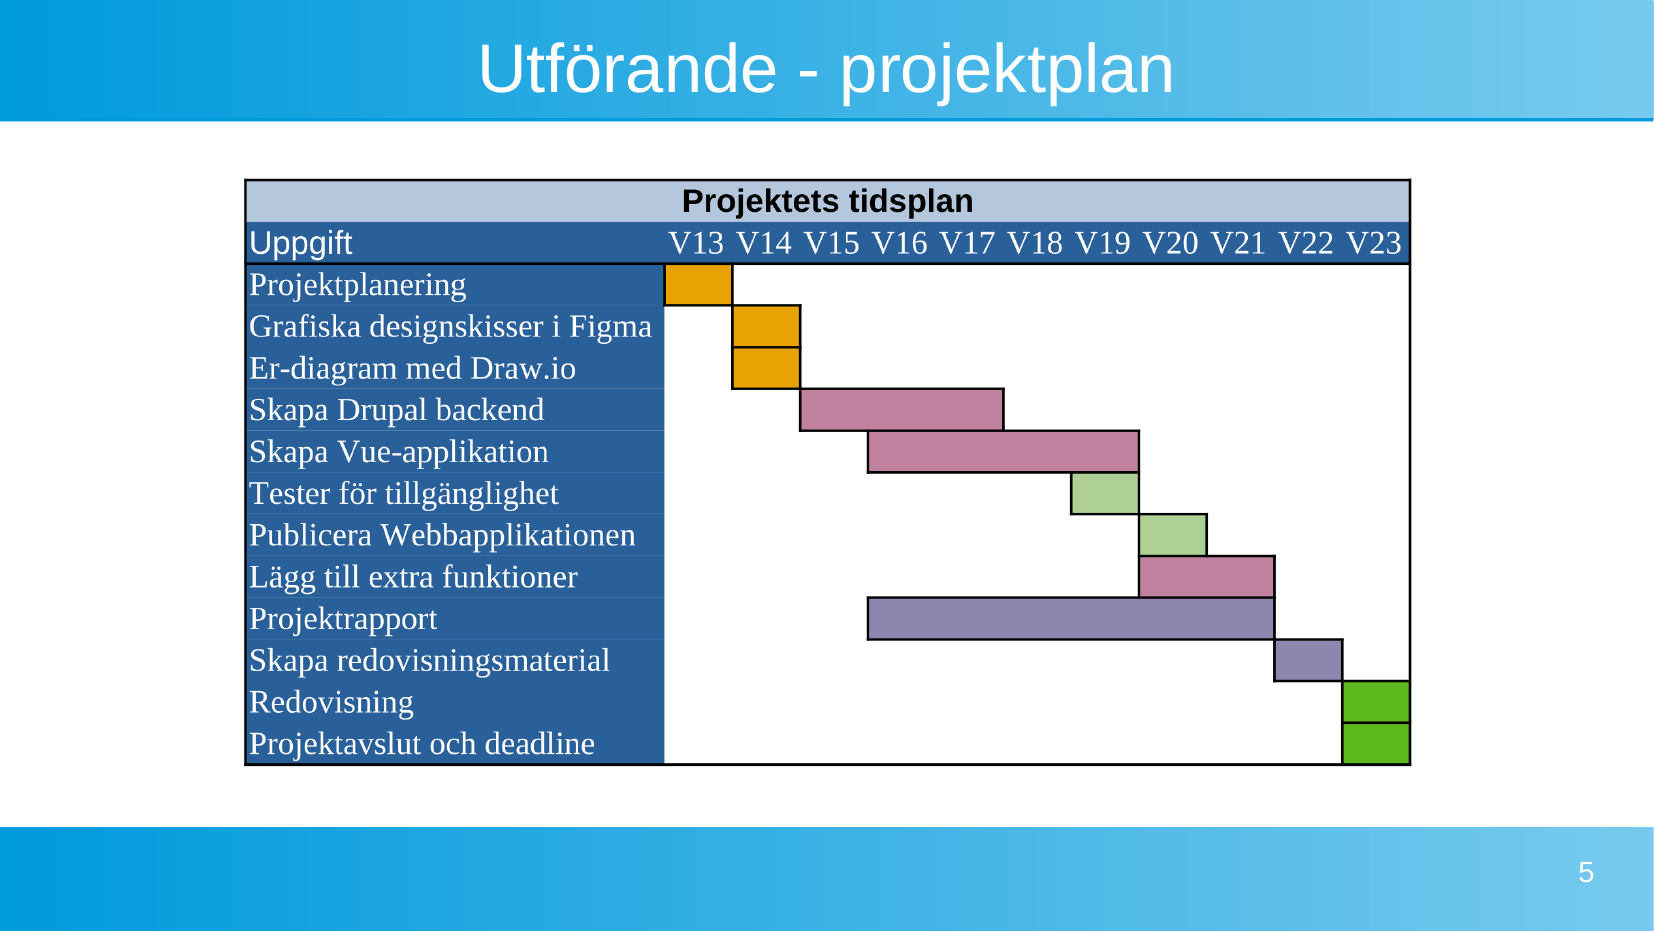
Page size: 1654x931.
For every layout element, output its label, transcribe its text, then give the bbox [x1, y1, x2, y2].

title Utförande - projektplan [59, 29, 1595, 108]
picture [241, 177, 1412, 768]
